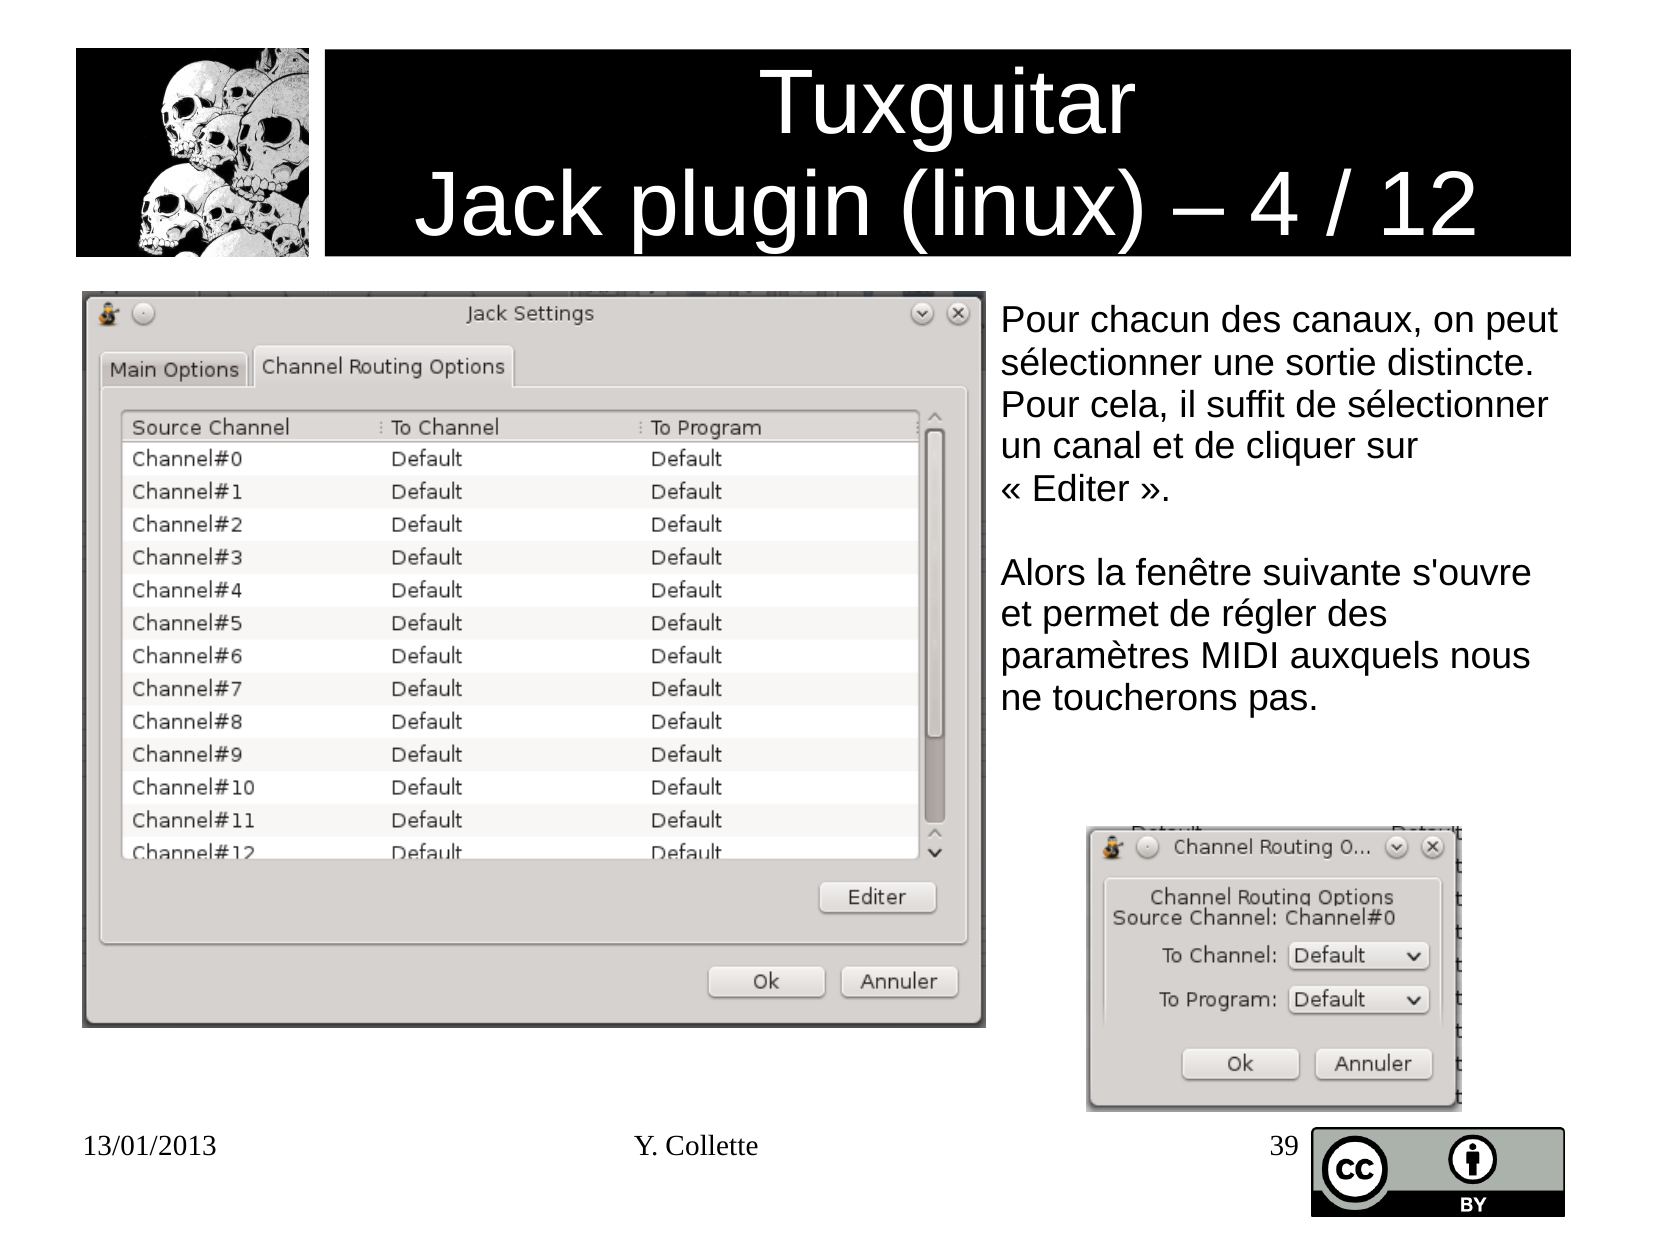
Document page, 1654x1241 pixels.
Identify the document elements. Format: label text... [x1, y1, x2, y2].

text_box Pour chacun des canaux, on peut sélectionner une sortie distincte. Pour cela, il suffit de sélectionner un canal et de cliquer sur « Editer ». Alors la fenêtre suivante s'ouvre et permet de régler des paramètres MIDI auxquels nous ne toucherons pas. [985, 291, 1583, 727]
picture [1086, 826, 1462, 1112]
picture [82, 291, 986, 1028]
picture [76, 48, 309, 257]
picture [1311, 1127, 1565, 1217]
title Tuxguitar Jack plugin (linux) – 4 / 12 [324, 49, 1571, 257]
